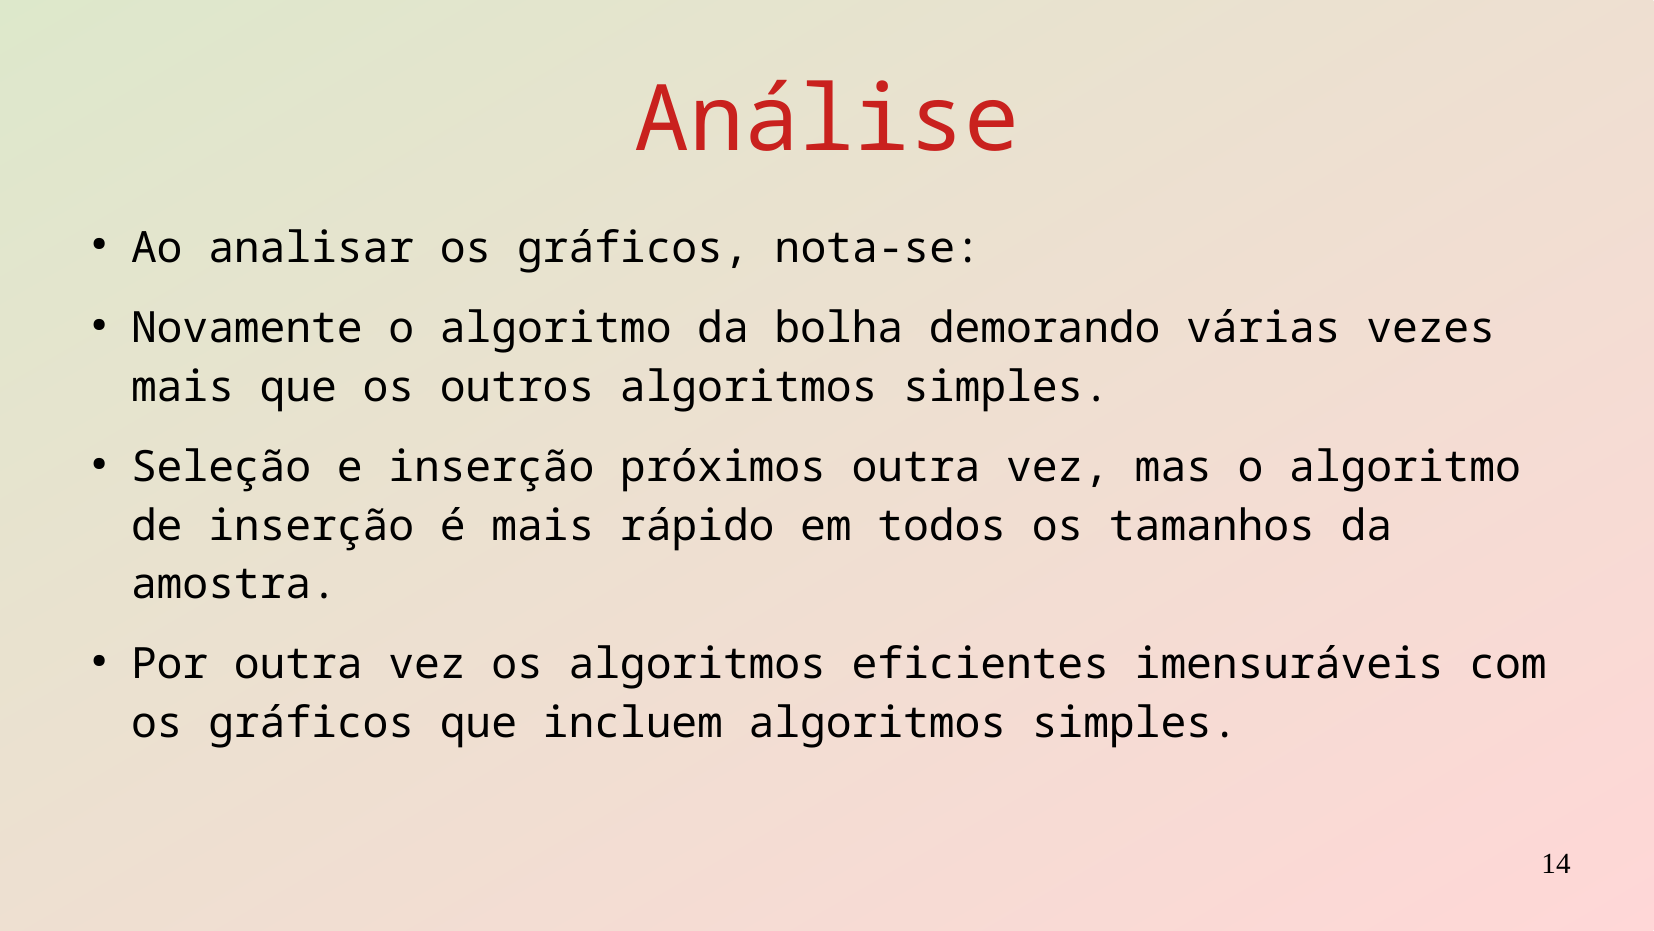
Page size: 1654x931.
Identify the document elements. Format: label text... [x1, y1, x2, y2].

list Ao analisar os gráficos, nota-se: Novamente o algoritmo da bolha demorando várias vezes mais que os outros algoritmos simples. Seleção e inserção próximos outra vez, mas o algoritmo de inserção é mais rápido em todos os tamanhos da amostra. Por outra vez os algoritmos eficientes imensuráveis com os gráficos que incluem algoritmos simples. [78, 216, 1567, 756]
title Análise [82, 37, 1571, 193]
